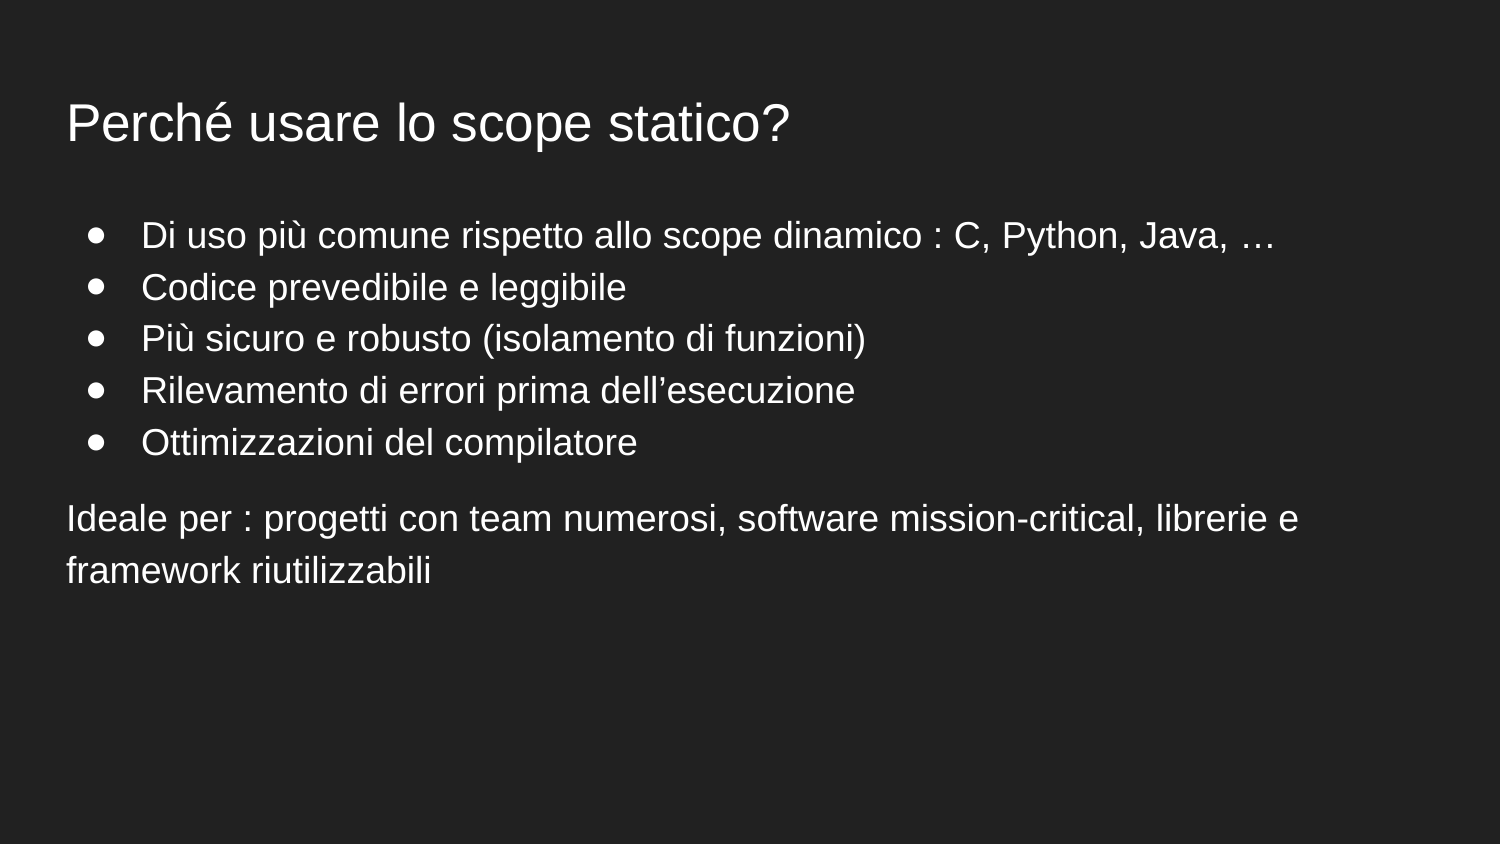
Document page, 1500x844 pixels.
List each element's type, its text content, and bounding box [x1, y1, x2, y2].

title Perché usare lo scope statico? [51, 72, 1449, 167]
list Di uso più comune rispetto allo scope dinamico : C, Python, Java, … Codice prevedibile e leggibile Più sicuro e robusto (isolamento di funzioni) Rilevamento di errori prima dell’esecuzione Ottimizzazioni del compilatore Ideale per : progetti con team numerosi, software mission-critical, librerie e framework riutilizzabili [51, 189, 1449, 750]
